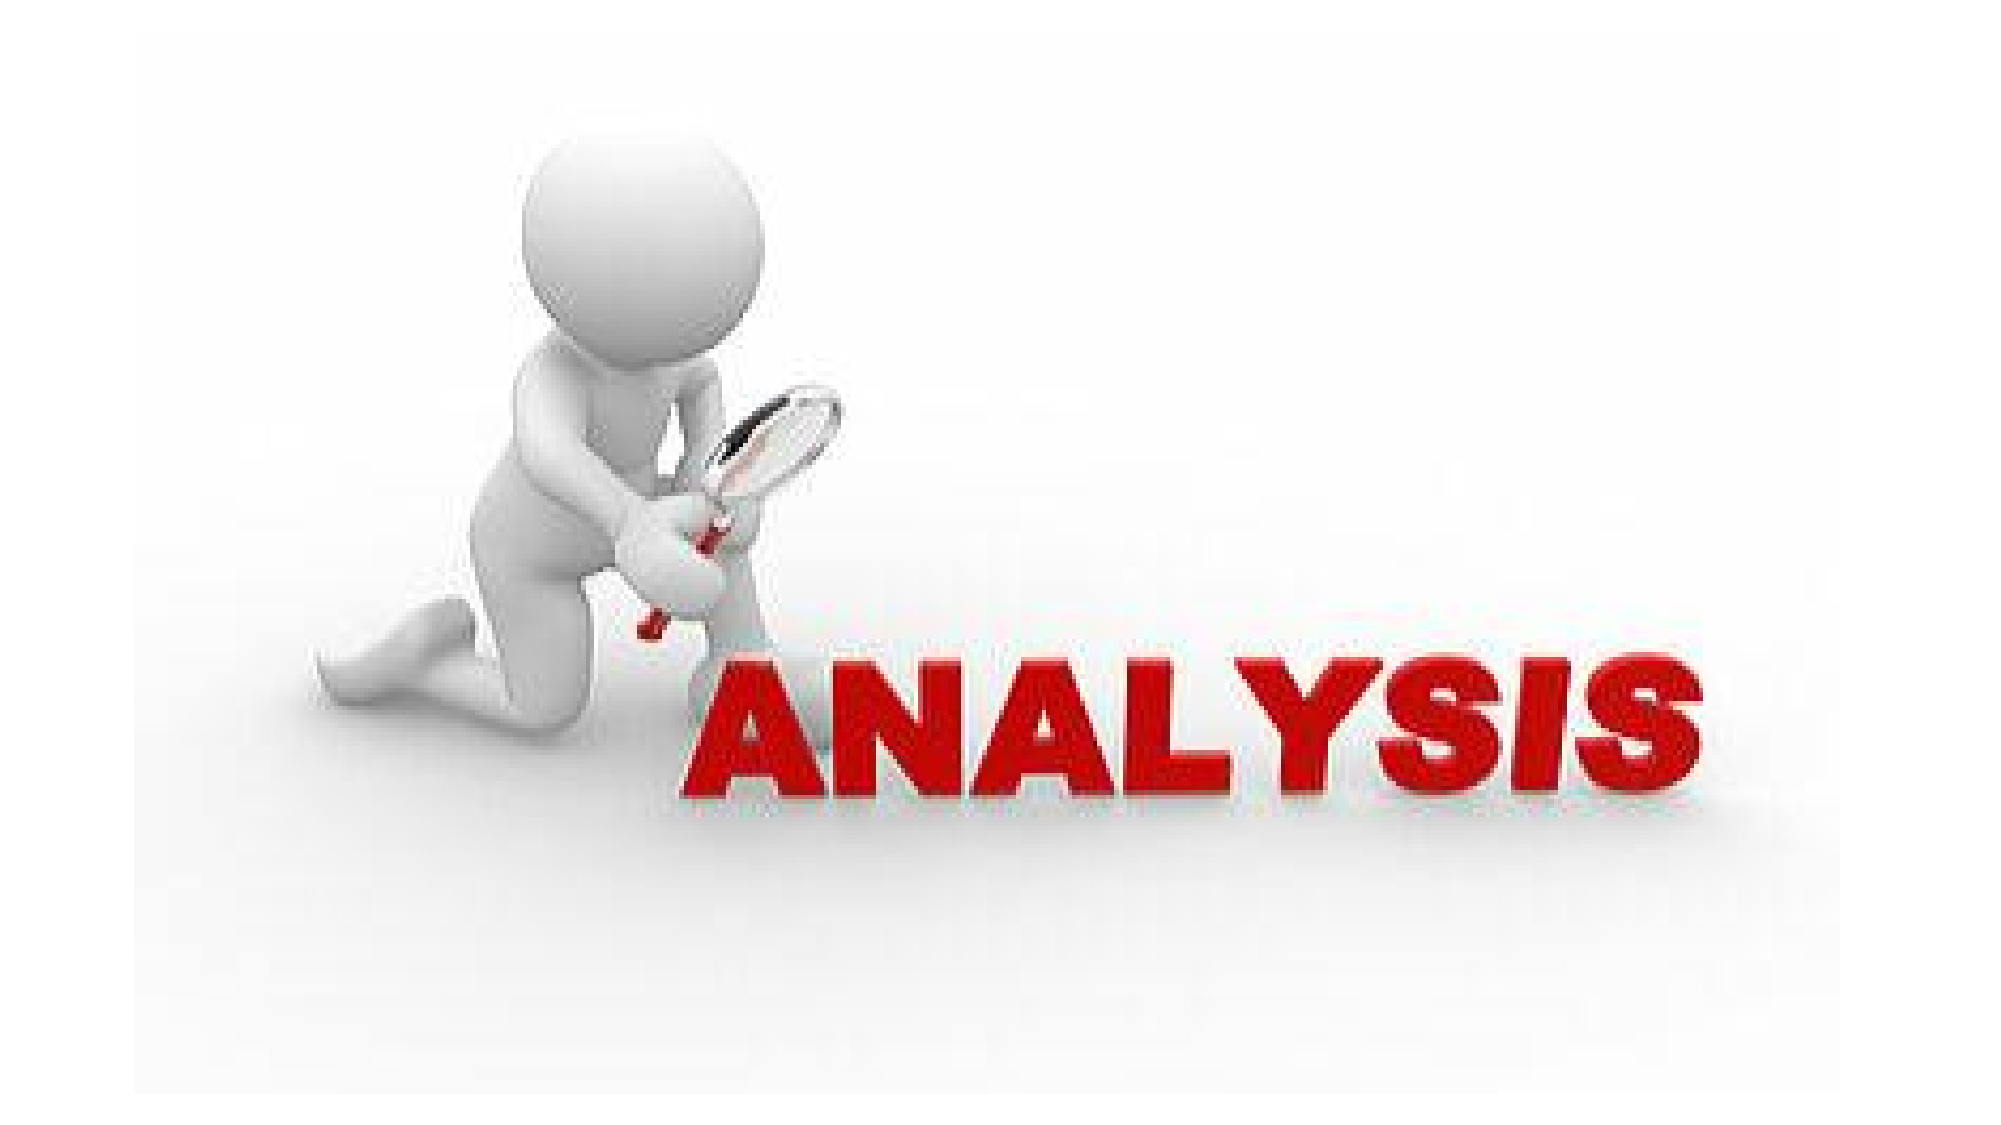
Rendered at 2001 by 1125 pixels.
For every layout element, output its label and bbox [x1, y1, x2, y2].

picture [134, 33, 1840, 1094]
